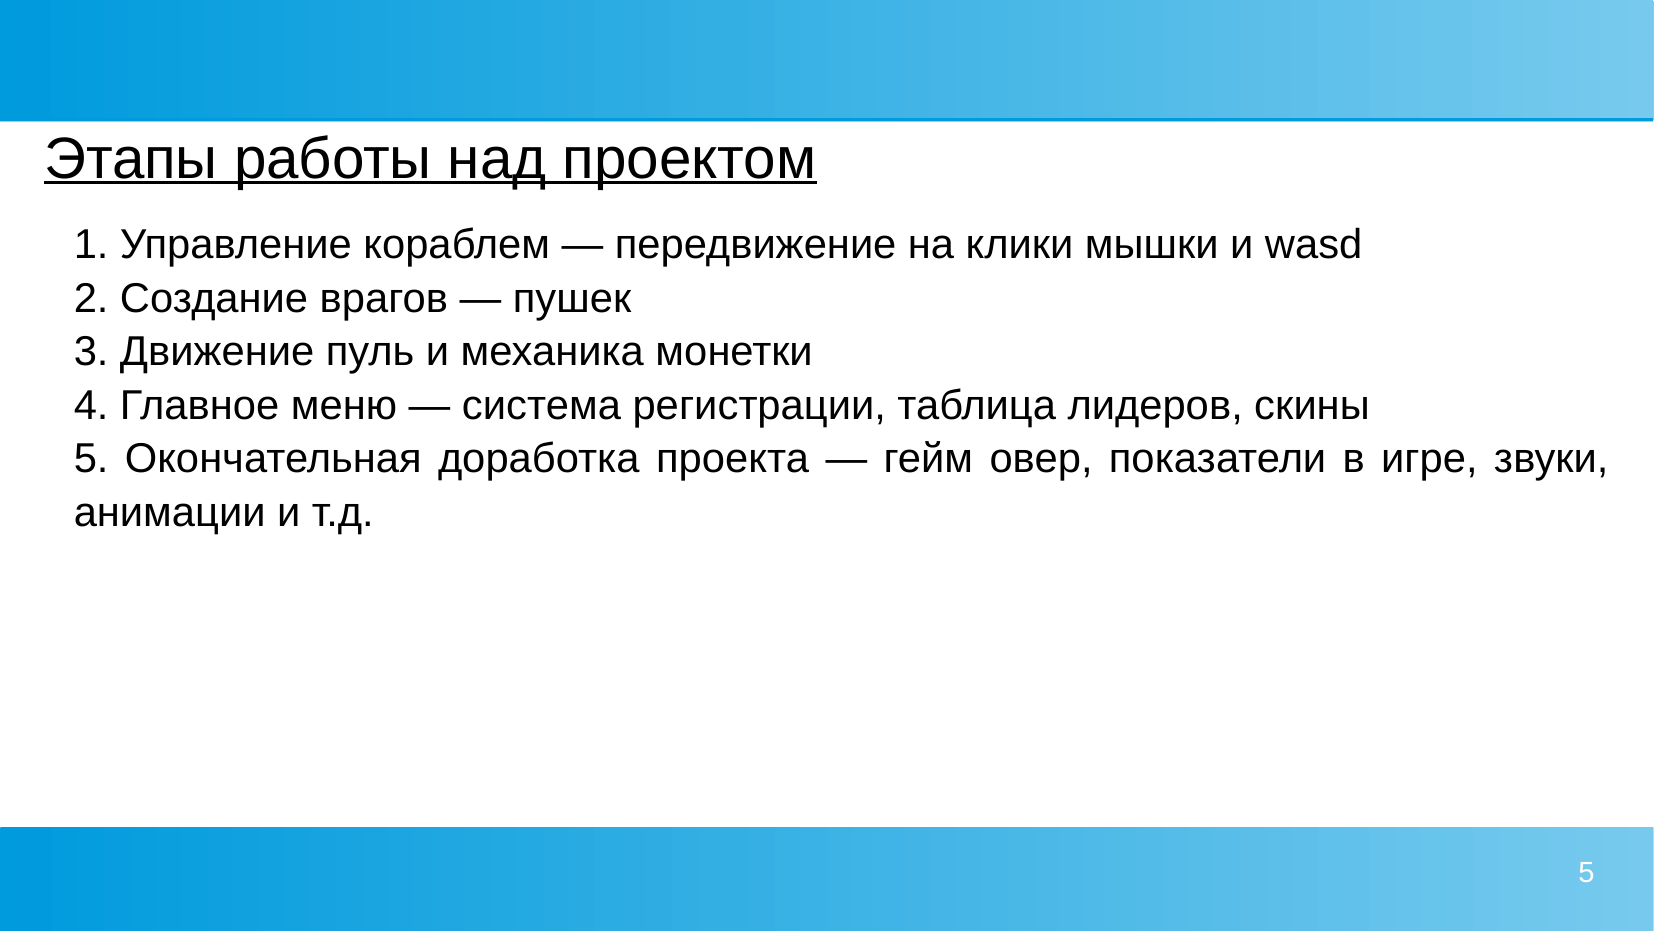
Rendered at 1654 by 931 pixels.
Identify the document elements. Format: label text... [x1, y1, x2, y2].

text_box Этапы работы над проектом [29, 118, 1300, 207]
text_box 1. Управление кораблем — передвижение на клики мышки и wasd 2. Создание врагов — пушек 3. Движение пуль и механика монетки 4. Главное меню — система регистрации, таблица лидеров, скины 5. Окончательная доработка проекта — гейм овер, показатели в игре, звуки, анимации и т.д. [59, 206, 1625, 768]
